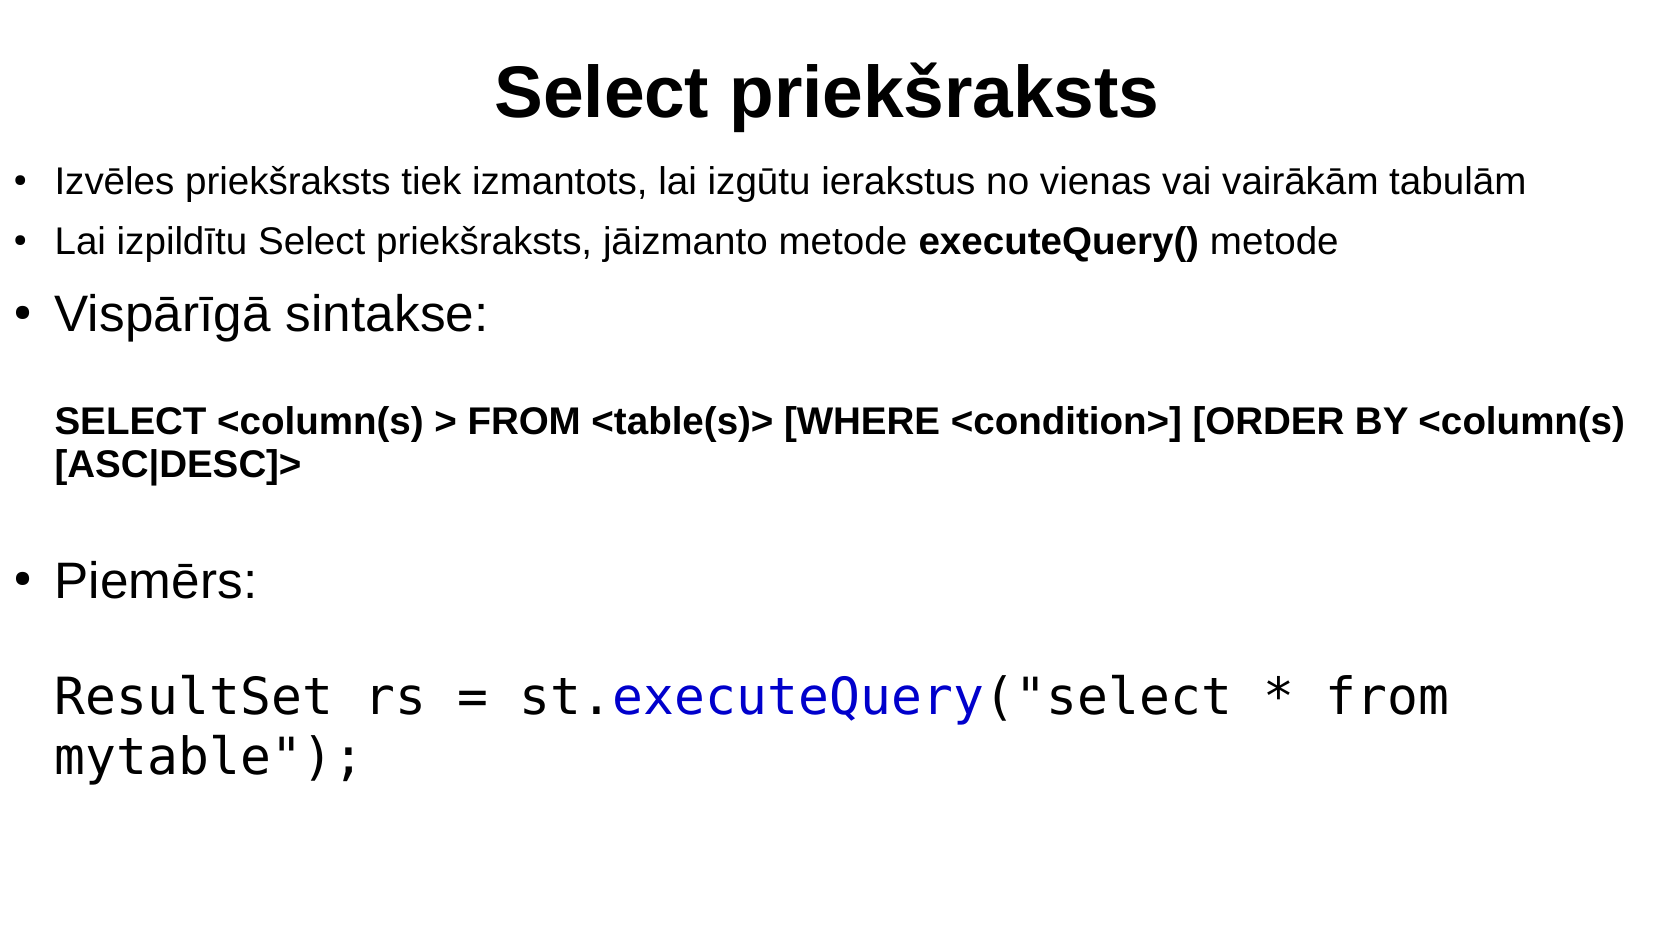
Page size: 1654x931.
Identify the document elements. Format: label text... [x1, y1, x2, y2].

title Select priekšraksts [82, 37, 1571, 147]
list Izvēles priekšraksts tiek izmantots, lai izgūtu ierakstus no vienas vai vairākām tabulām Lai izpildītu Select priekšraksts, jāizmanto metode executeQuery() metode Vispārīgā sintakse: SELECT <column(s) > FROM <table(s)> [WHERE <condition>] [ORDER BY <column(s) [ASC|DESC]> Piemērs: ResultSet rs = st.executeQuery("select * from mytable"); [0, 159, 1630, 877]
